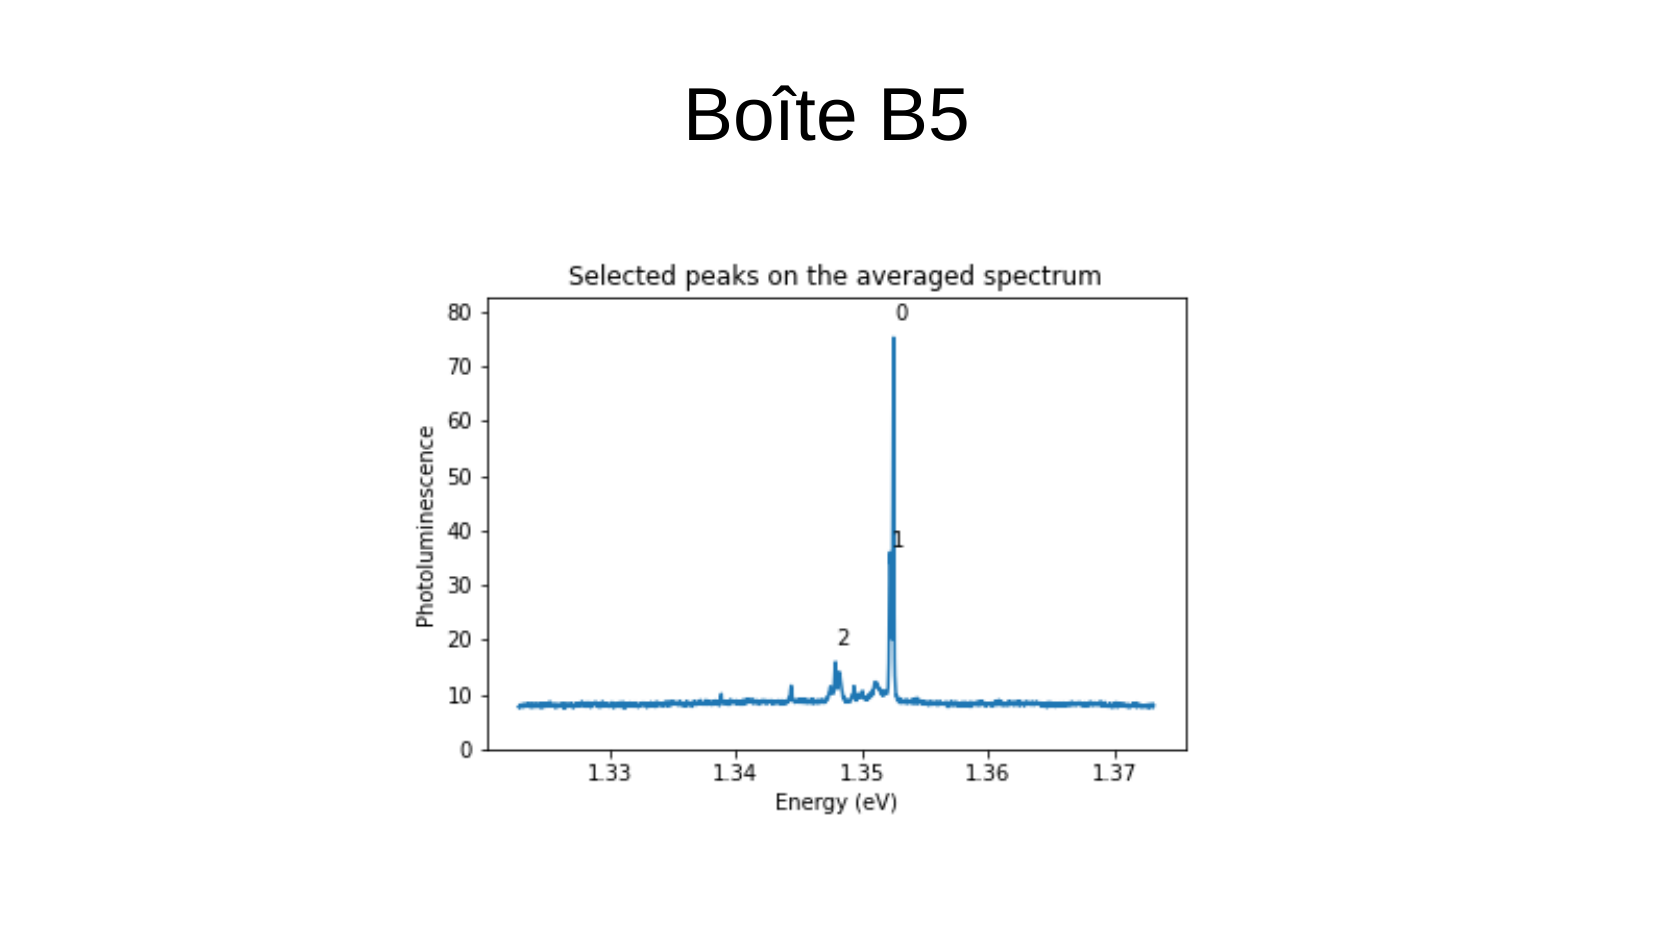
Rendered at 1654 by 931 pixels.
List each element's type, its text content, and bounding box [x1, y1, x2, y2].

picture [375, 225, 1276, 826]
title Boîte B5 [82, 37, 1571, 193]
